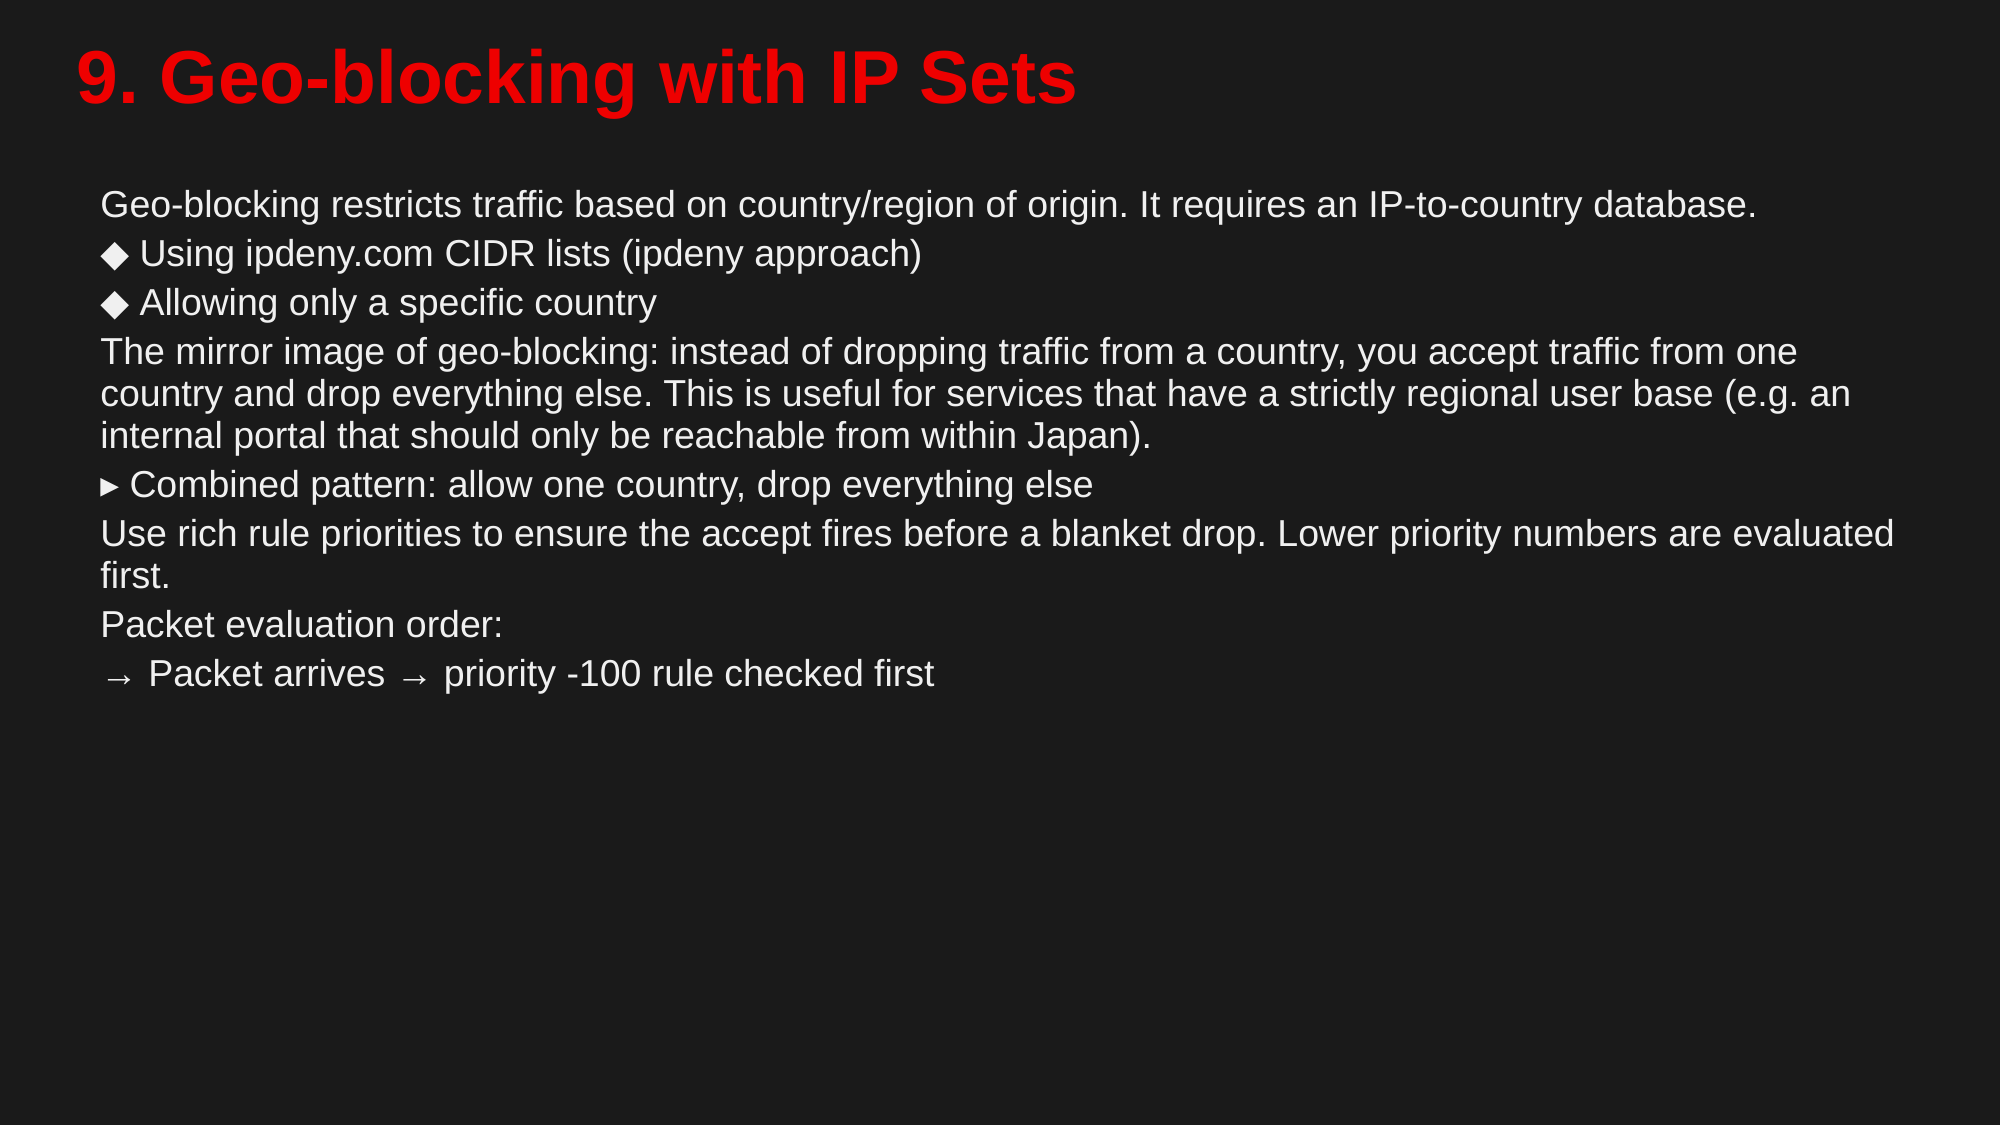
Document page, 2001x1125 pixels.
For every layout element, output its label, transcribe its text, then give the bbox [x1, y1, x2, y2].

text_box Geo-blocking restricts traffic based on country/region of origin. It requires an IP-to-country database. ◆ Using ipdeny.com CIDR lists (ipdeny approach) ◆ Allowing only a specific country The mirror image of geo-blocking: instead of dropping traffic from a country, you accept traffic from one country and drop everything else. This is useful for services that have a strictly regional user base (e.g. an internal portal that should only be reachable from within Japan). ▸ Combined pattern: allow one country, drop everything else Use rich rule priorities to ensure the accept fires before a blanket drop. Lower priority numbers are evaluated first. Packet evaluation order: → Packet arrives → priority -100 rule checked first [59, 171, 1942, 1087]
text_box 9. Geo-blocking with IP Sets [59, 23, 1942, 154]
